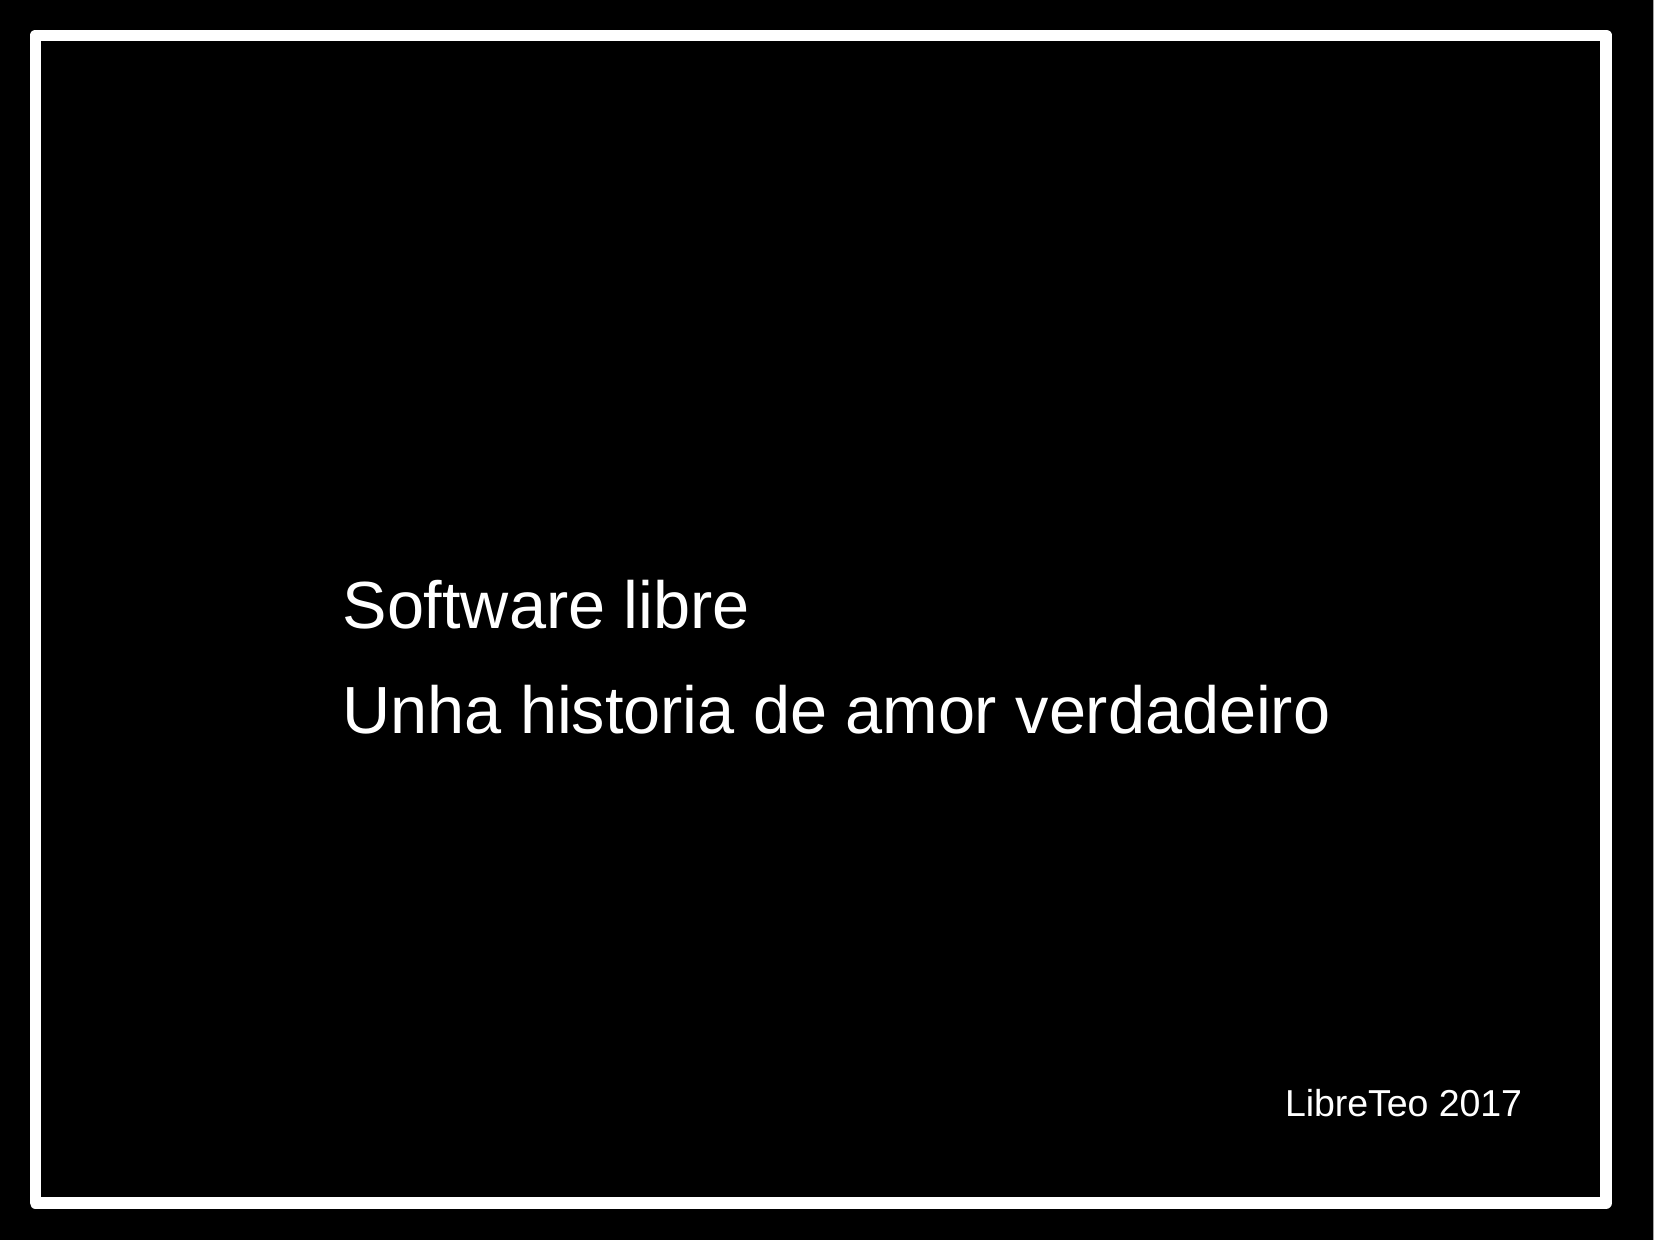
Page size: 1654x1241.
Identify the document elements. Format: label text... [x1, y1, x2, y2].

text_box [35, 35, 1607, 1203]
text_box LibreTeo 2017 [1027, 1209, 1548, 1216]
